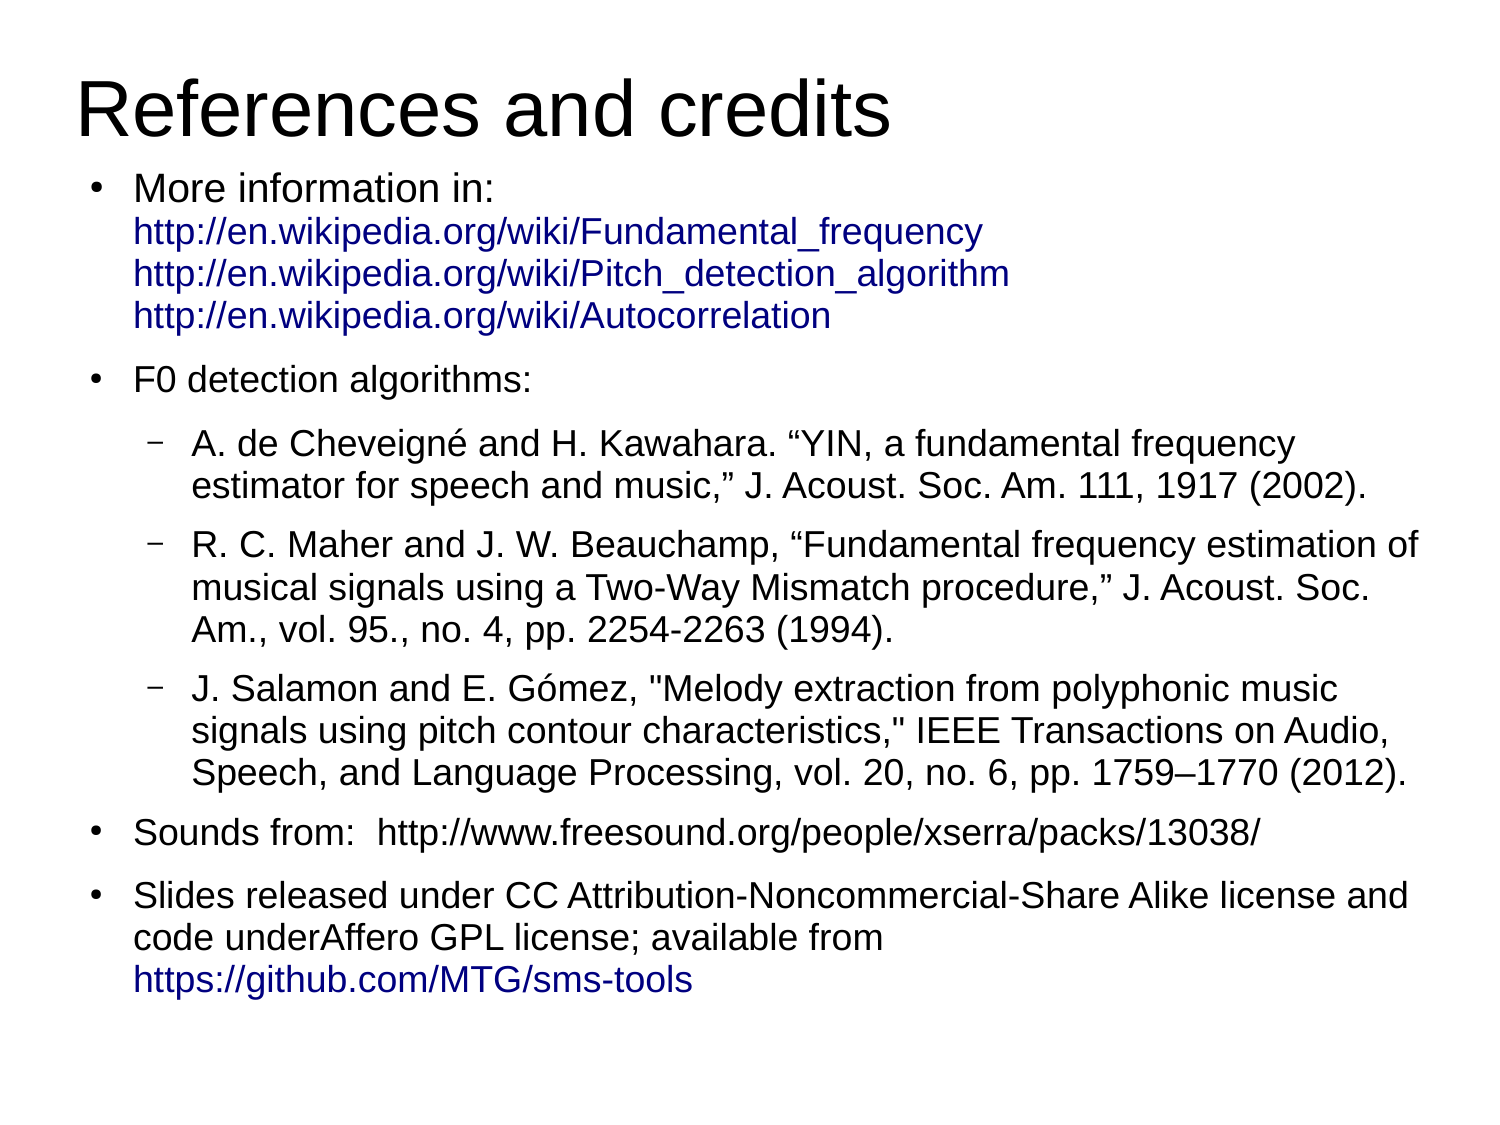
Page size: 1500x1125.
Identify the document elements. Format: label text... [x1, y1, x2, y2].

list More information in: http://en.wikipedia.org/wiki/Fundamental_frequencyhttp://en.wikipedia.org/wiki/Pitch_detection_algorithmhttp://en.wikipedia.org/wiki/Autocorrelation F0 detection algorithms: A. de Cheveigné and H. Kawahara. “YIN, a fundamental frequency estimator for speech and music,” J. Acoust. Soc. Am. 111, 1917 (2002). R. C. Maher and J. W. Beauchamp, “Fundamental frequency estimation of musical signals using a Two-Way Mismatch procedure,” J. Acoust. Soc. Am., vol. 95., no. 4, pp. 2254-2263 (1994). J. Salamon and E. Gómez, "Melody extraction from polyphonic music signals using pitch contour characteristics," IEEE Transactions on Audio, Speech, and Language Processing, vol. 20, no. 6, pp. 1759–1770 (2012). Sounds from: http://www.freesound.org/people/xserra/packs/13038/ Slides released under CC Attribution-Noncommercial-Share Alike license and code underAffero GPL license; available from https://github.com/MTG/sms-tools [75, 164, 1425, 1036]
title References and credits [75, 15, 1425, 164]
